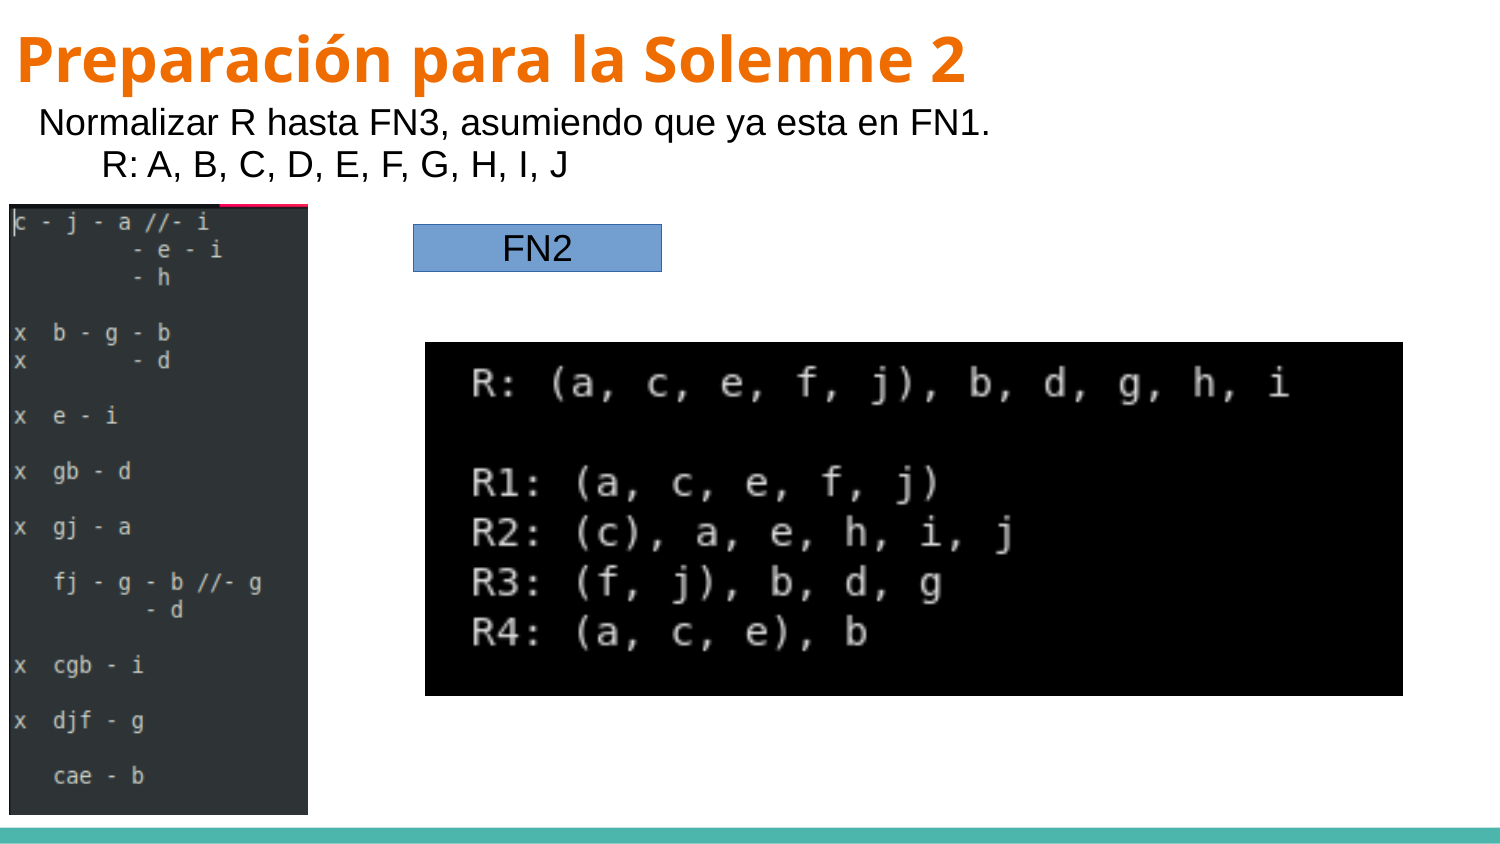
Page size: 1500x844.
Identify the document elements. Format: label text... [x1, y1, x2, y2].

picture [9, 204, 308, 815]
picture [425, 342, 1403, 697]
text_box Normalizar R hasta FN3, asumiendo que ya esta en FN1. R: A, B, C, D, E, F, G, H, I, J [23, 94, 1394, 844]
text_box FN2 [413, 224, 662, 272]
title Preparación para la Solemne 2 [0, 0, 1398, 116]
